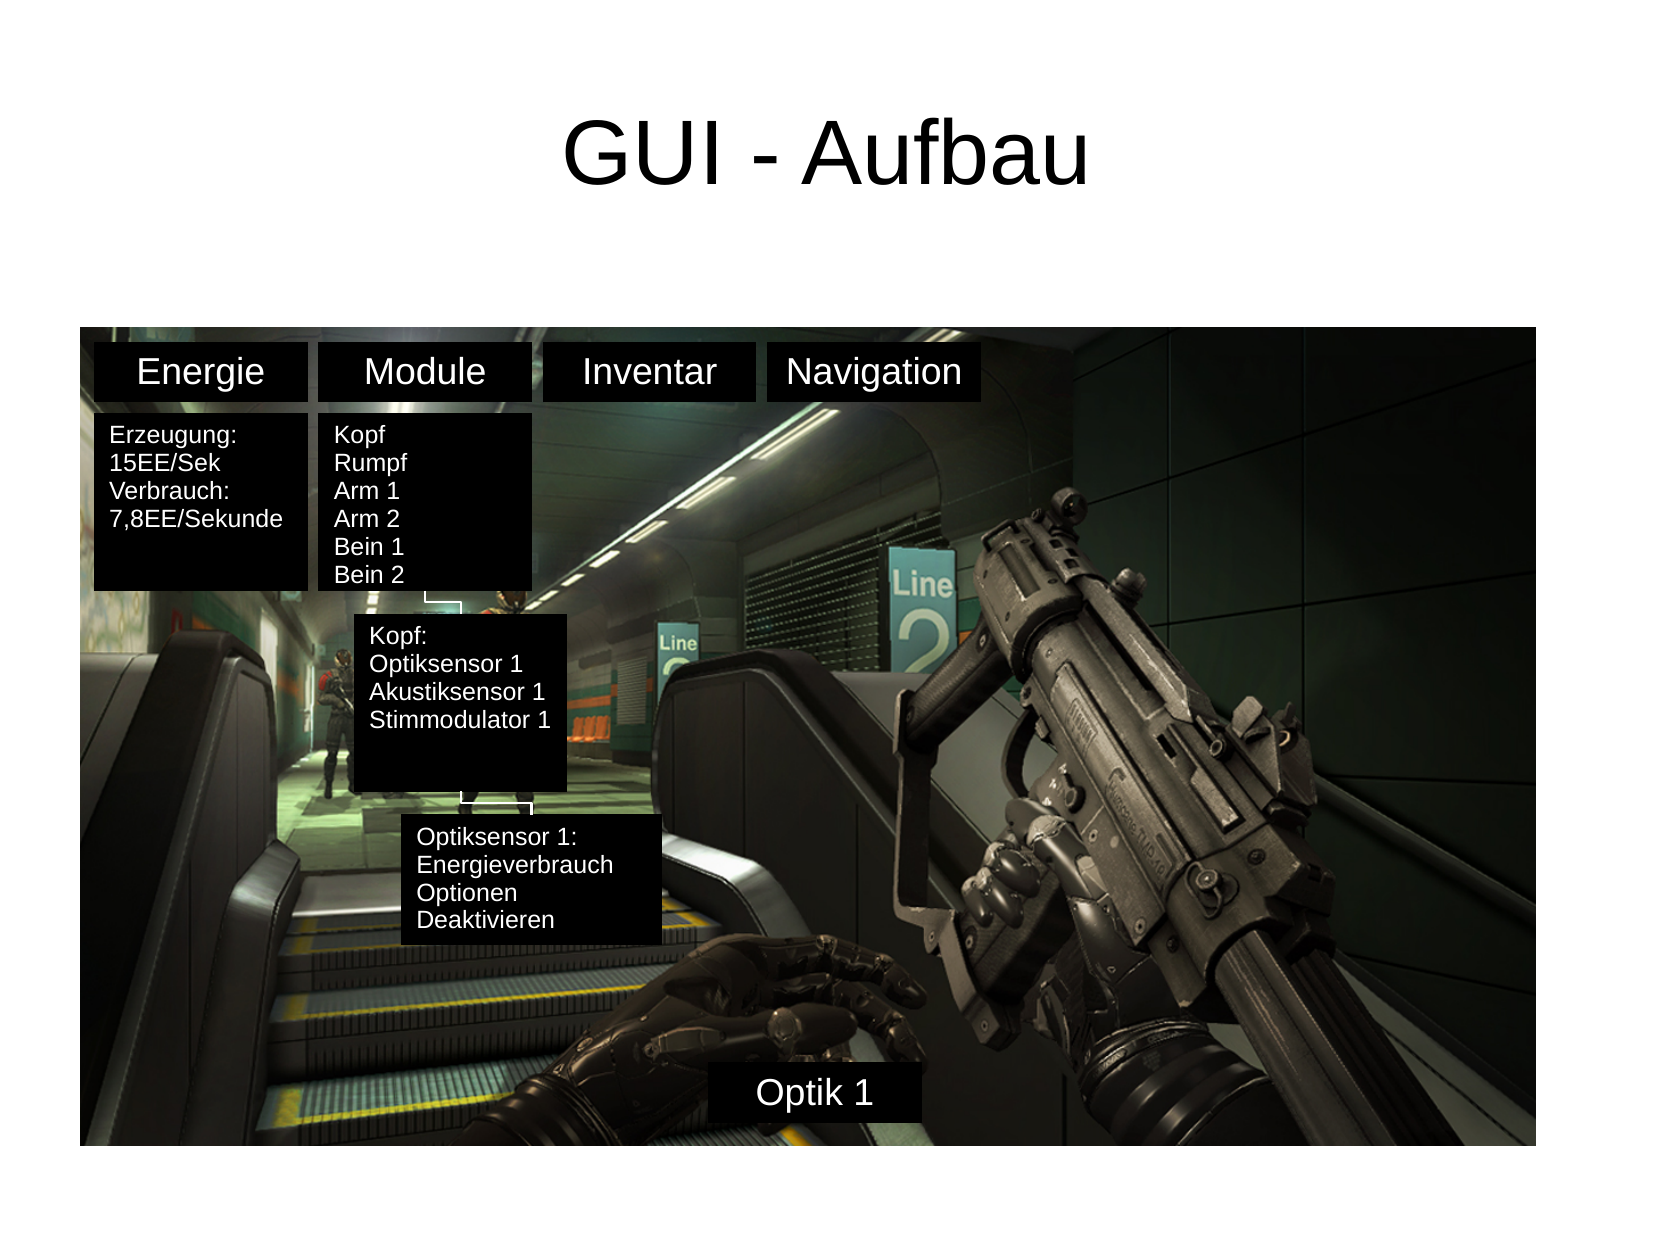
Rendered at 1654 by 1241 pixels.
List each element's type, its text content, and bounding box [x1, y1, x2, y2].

text_box Optiksensor 1: Energieverbrauch Optionen Deaktivieren [401, 814, 662, 945]
text_box Module [318, 342, 532, 402]
text_box Kopf Rumpf Arm 1 Arm 2 Bein 1 Bein 2 [318, 413, 532, 591]
text_box Energie [94, 342, 308, 402]
text_box Erzeugung: 15EE/Sek Verbrauch: 7,8EE/Sekunde [94, 413, 308, 591]
text_box Navigation [767, 342, 981, 402]
text_box Optik 1 [708, 1062, 922, 1123]
title GUI - Aufbau [82, 49, 1571, 257]
text_box Inventar [543, 342, 756, 402]
picture [80, 327, 1536, 1146]
text_box Kopf: Optiksensor 1 Akustiksensor 1 Stimmodulator 1 [354, 614, 567, 792]
